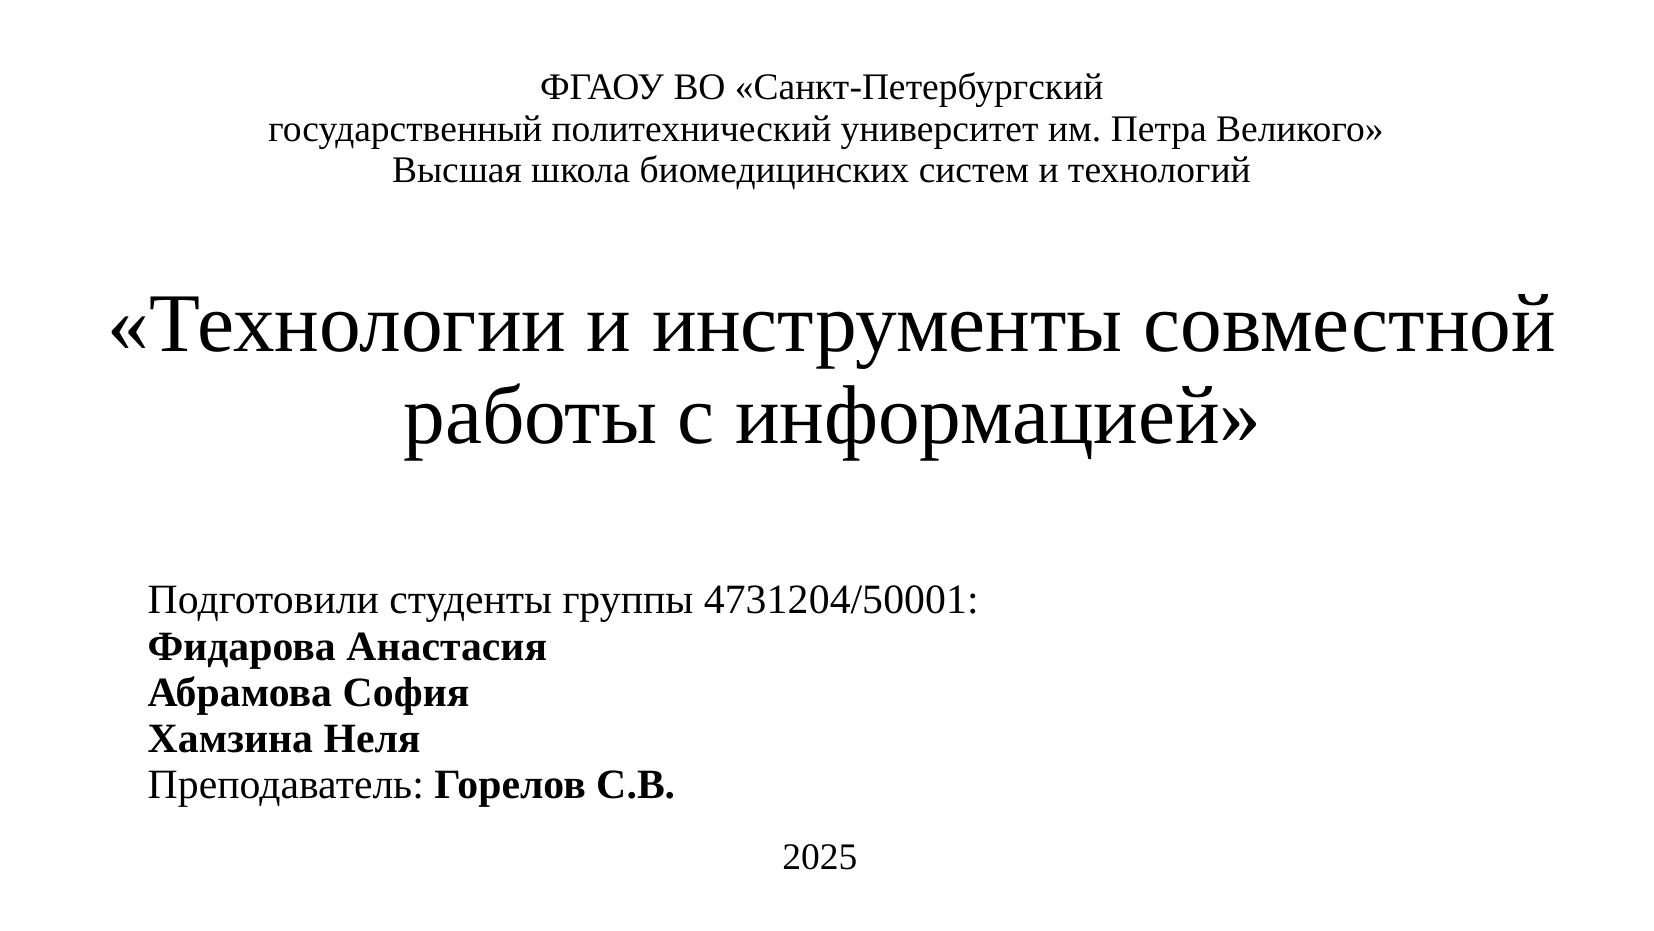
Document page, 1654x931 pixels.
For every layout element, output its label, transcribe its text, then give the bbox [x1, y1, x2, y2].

text_box 2025 [767, 829, 873, 886]
subtitle Подготовили студенты группы 4731204/50001: Фидарова Анастасия Абрамова София Хамзина Неля Преподаватель: Горелов С.В. [147, 528, 1152, 857]
title «Технологии и инструменты совместной работы с информацией» [88, 206, 1577, 532]
text_box ФГАОУ ВО «Санкт-Петербургский государственный политехнический университет им. Петра Великого» Высшая школа биомедицинских систем и технологий [244, 59, 1418, 199]
